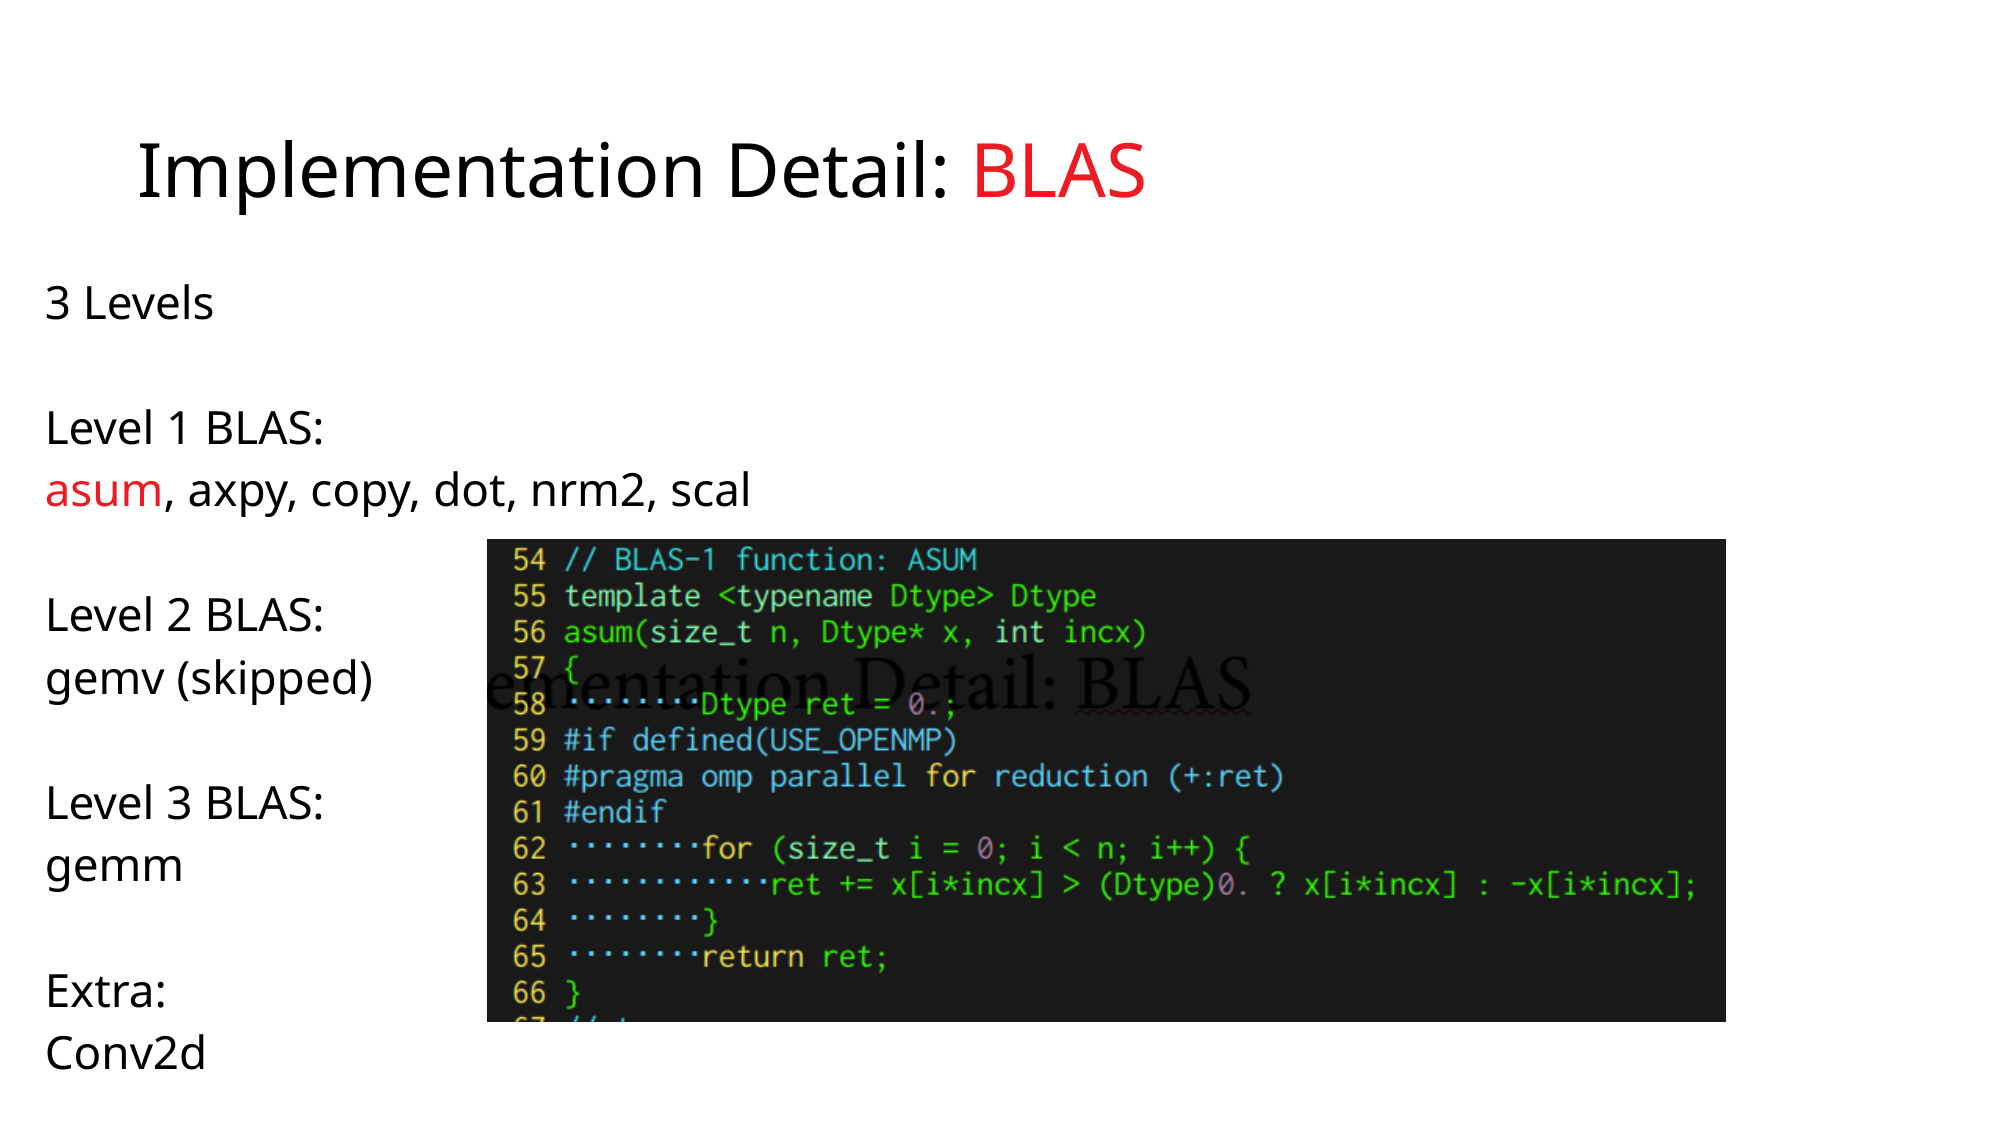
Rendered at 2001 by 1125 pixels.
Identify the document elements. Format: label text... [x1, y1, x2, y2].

title Implementation Detail: BLAS [137, 59, 1863, 278]
text_box 3 Levels Level 1 BLAS: asum, axpy, copy, dot, nrm2, scal Level 2 BLAS: gemv (skipped) Level 3 BLAS: gemm Extra: Conv2d [30, 262, 1066, 961]
picture [487, 539, 1726, 1022]
